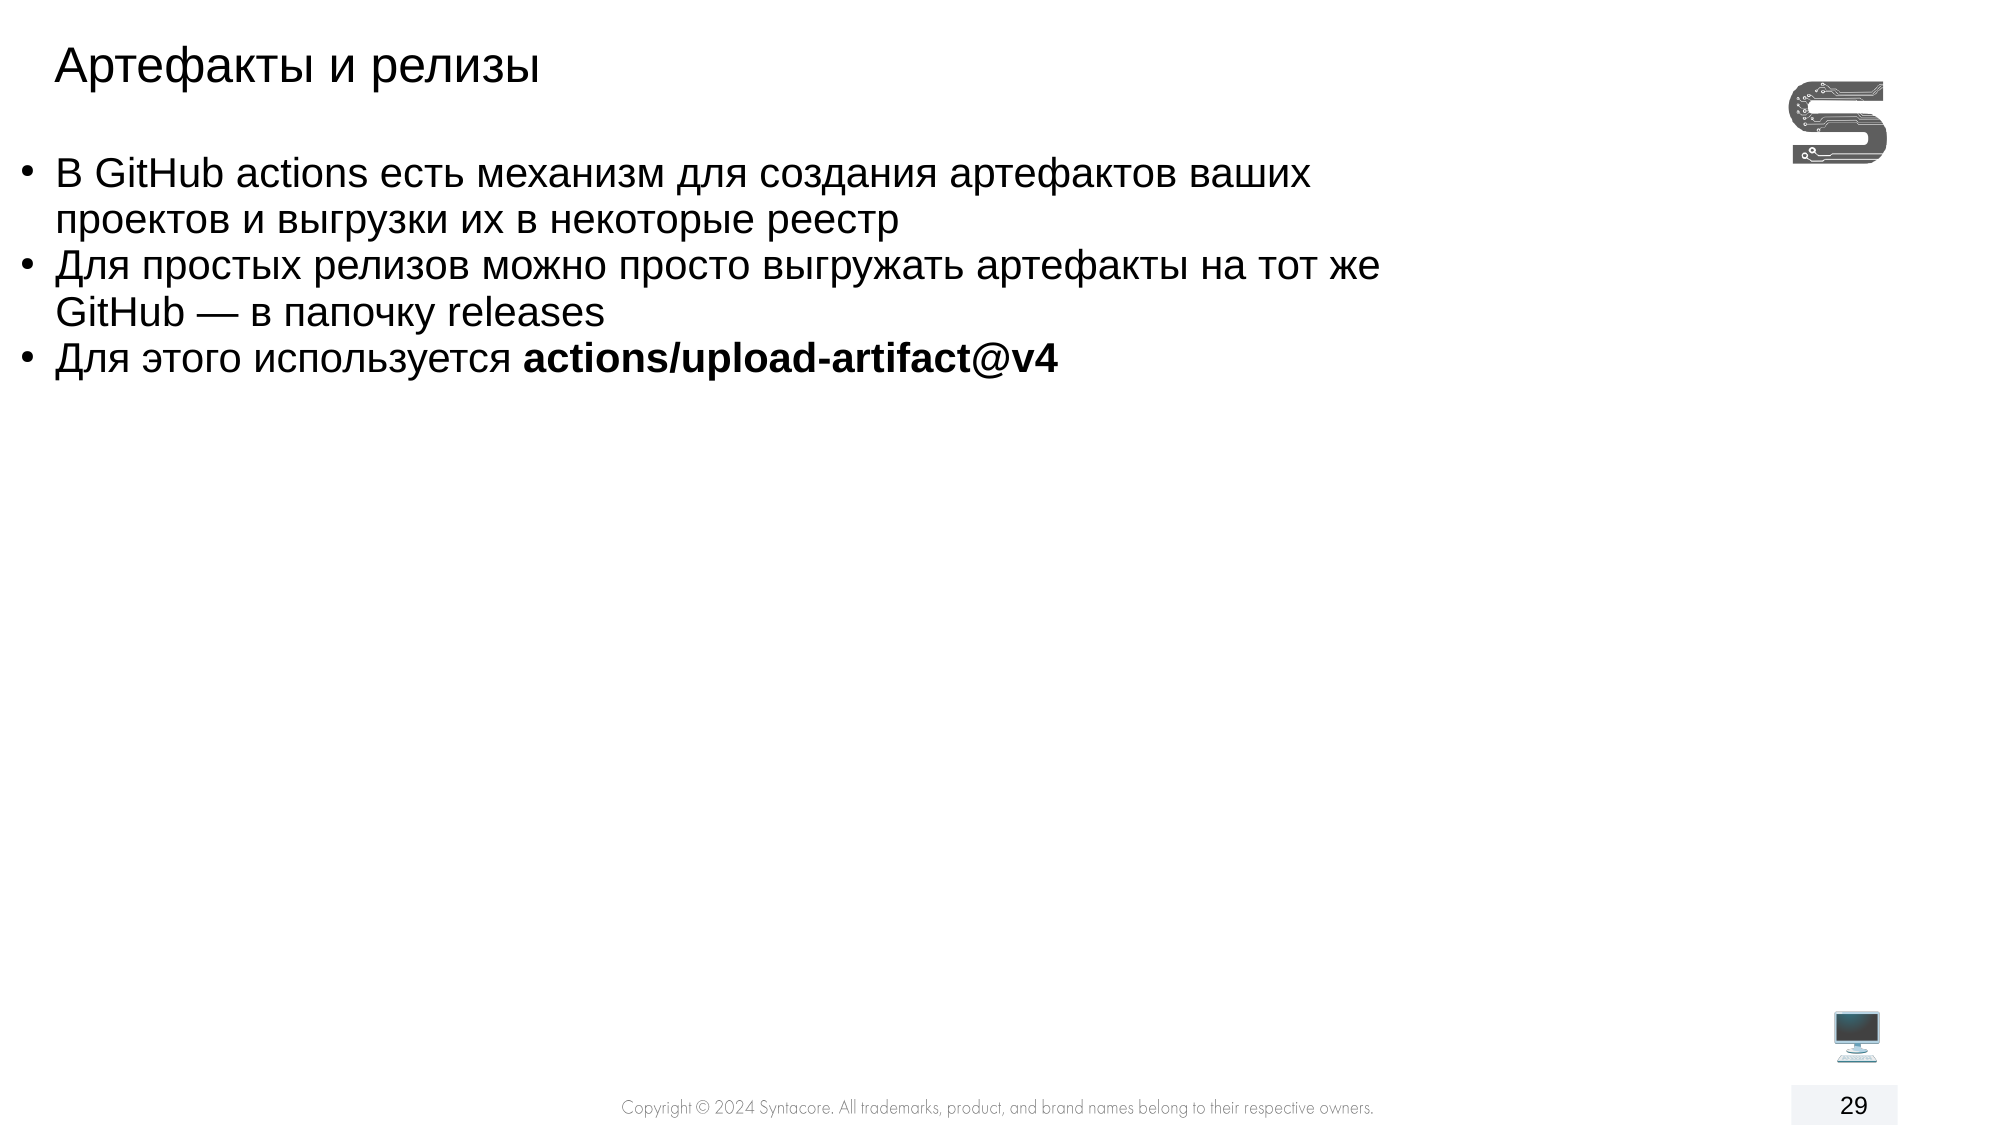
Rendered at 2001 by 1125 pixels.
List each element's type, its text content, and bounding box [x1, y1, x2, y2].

text_box Артефакты и релизы [0, 29, 857, 101]
picture [621, 1094, 1381, 1119]
text_box <number> [1825, 1084, 1969, 1125]
picture [1830, 1010, 1884, 1064]
picture [1788, 81, 1887, 164]
text_box В GitHub actions есть механизм для создания артефактов ваших проектов и выгрузки их в некоторые реестр Для простых релизов можно просто выгружать артефакты на тот же GitHub — в папочку releases Для этого используется actions/upload-artifact@v4 [5, 141, 1477, 591]
